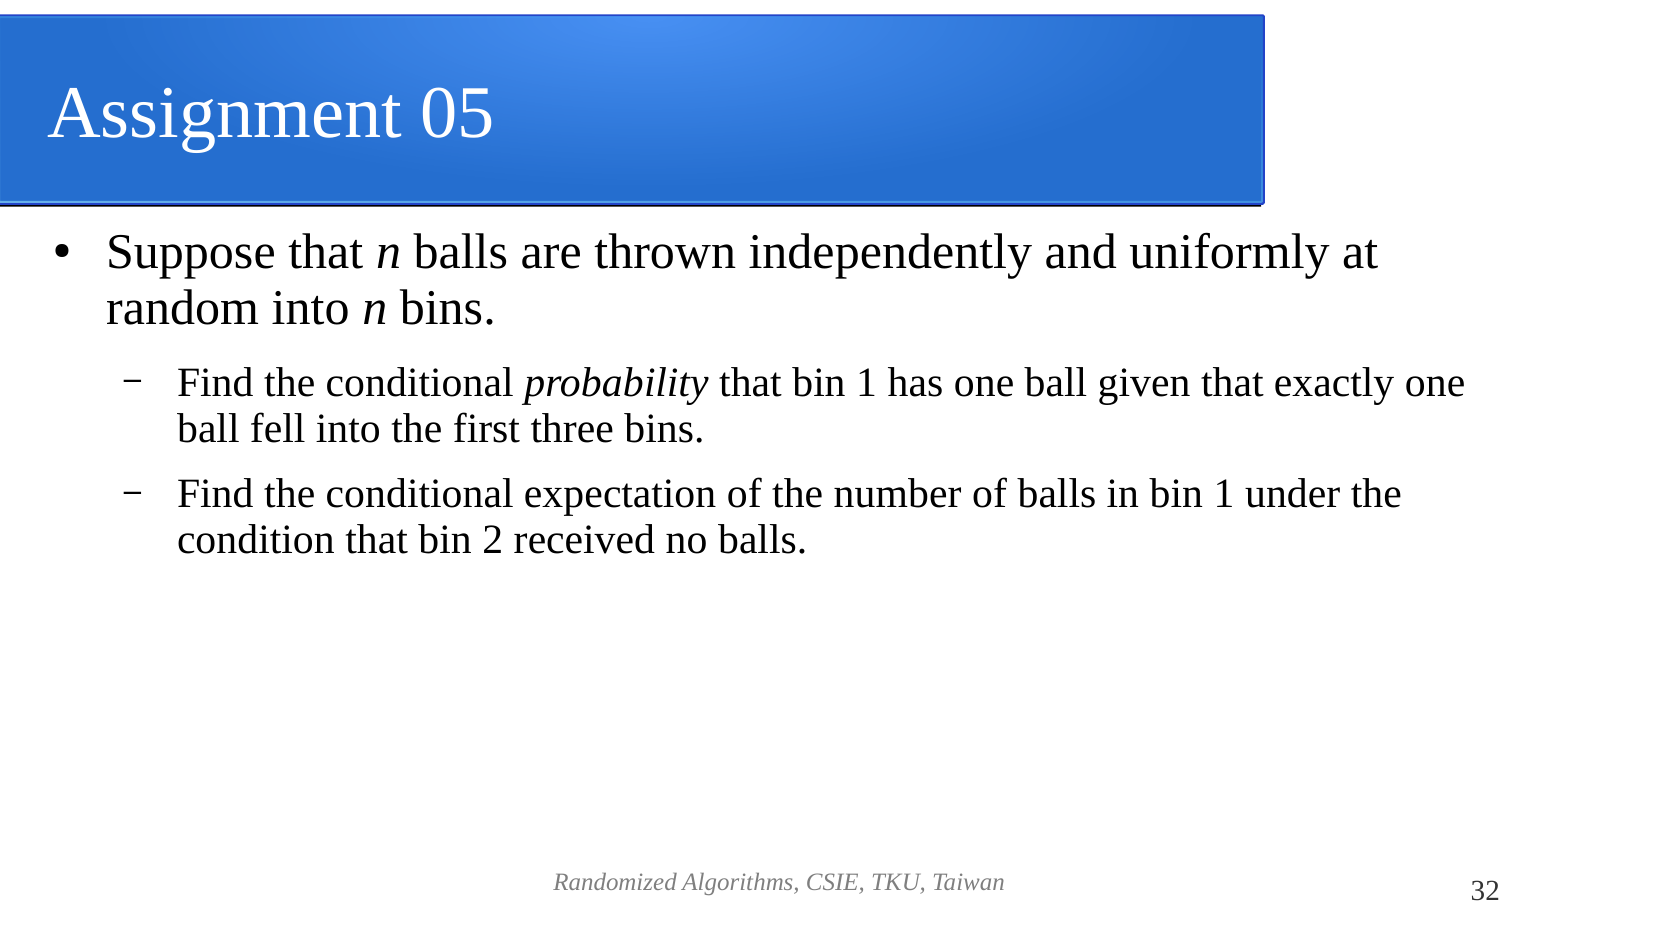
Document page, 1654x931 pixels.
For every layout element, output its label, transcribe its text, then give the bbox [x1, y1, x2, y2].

list Suppose that n balls are thrown independently and uniformly at random into n bins. Find the conditional probability that bin 1 has one ball given that exactly one ball fell into the first three bins. Find the conditional expectation of the number of balls in bin 1 under the condition that bin 2 received no balls. [35, 224, 1524, 764]
title Assignment 05 [47, 35, 1199, 189]
